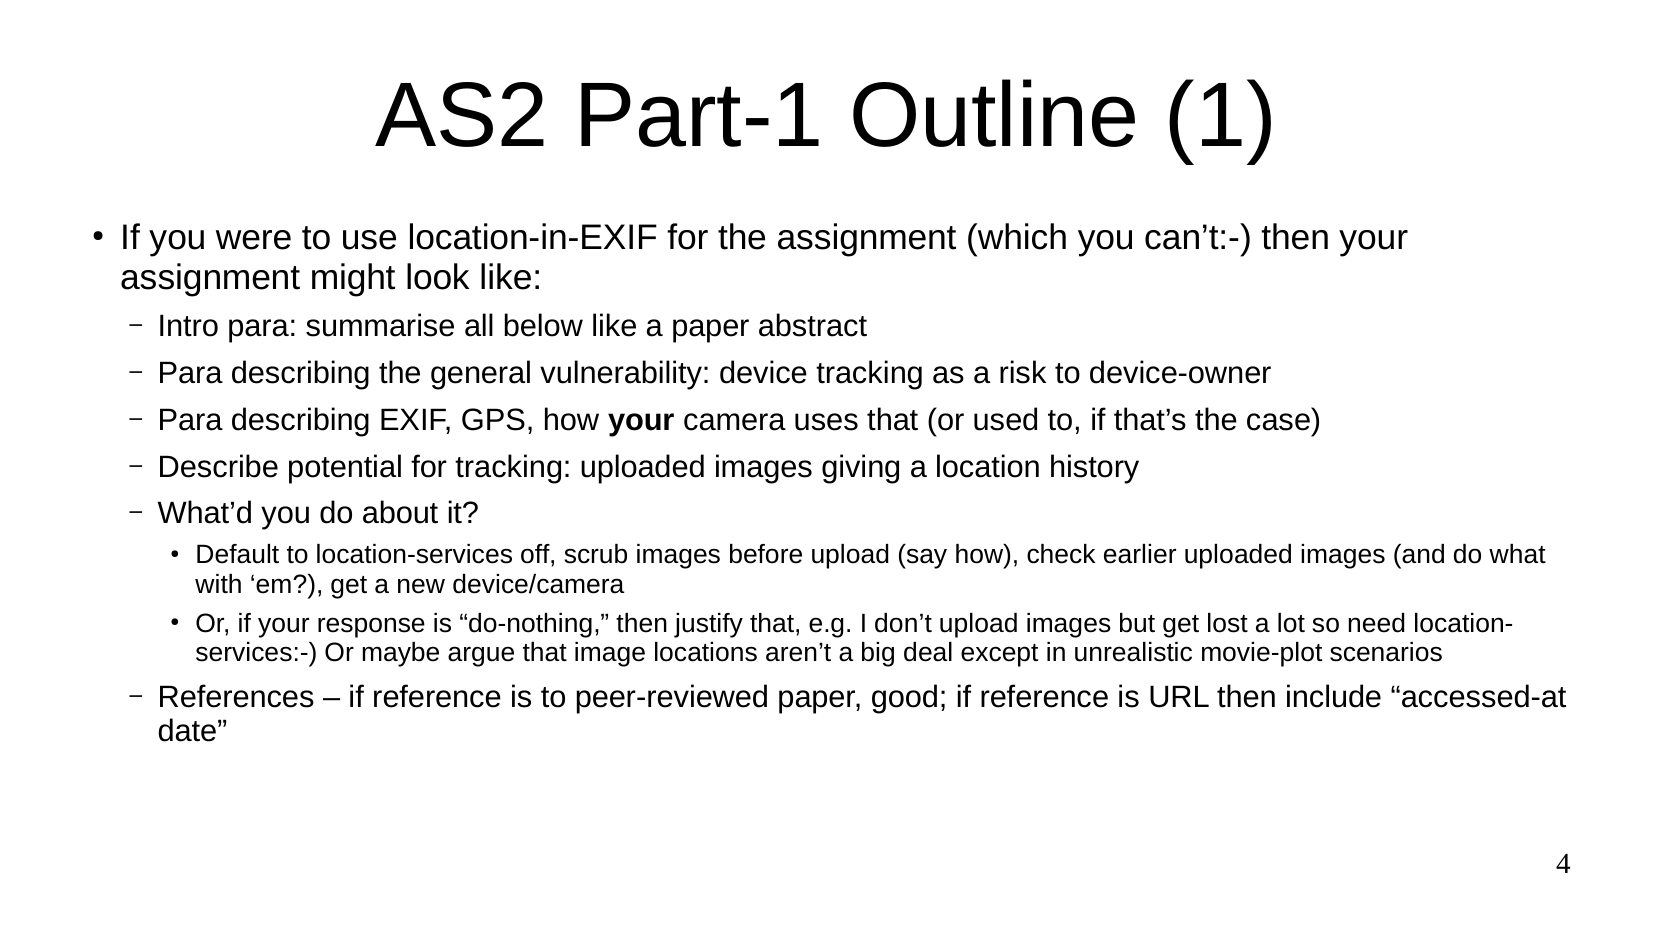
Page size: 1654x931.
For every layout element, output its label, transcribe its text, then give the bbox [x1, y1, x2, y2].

title AS2 Part-1 Outline (1) [82, 37, 1571, 193]
list If you were to use location-in-EXIF for the assignment (which you can’t:-) then your assignment might look like: Intro para: summarise all below like a paper abstract Para describing the general vulnerability: device tracking as a risk to device-owner Para describing EXIF, GPS, how your camera uses that (or used to, if that’s the case) Describe potential for tracking: uploaded images giving a location history What’d you do about it? Default to location-services off, scrub images before upload (say how), check earlier uploaded images (and do what with ‘em?), get a new device/camera Or, if your response is “do-nothing,” then justify that, e.g. I don’t upload images but get lost a lot so need location-services:-) Or maybe argue that image locations aren’t a big deal except in unrealistic movie-plot scenarios References – if reference is to peer-reviewed paper, good; if reference is URL then include “accessed-at date” [82, 217, 1571, 758]
